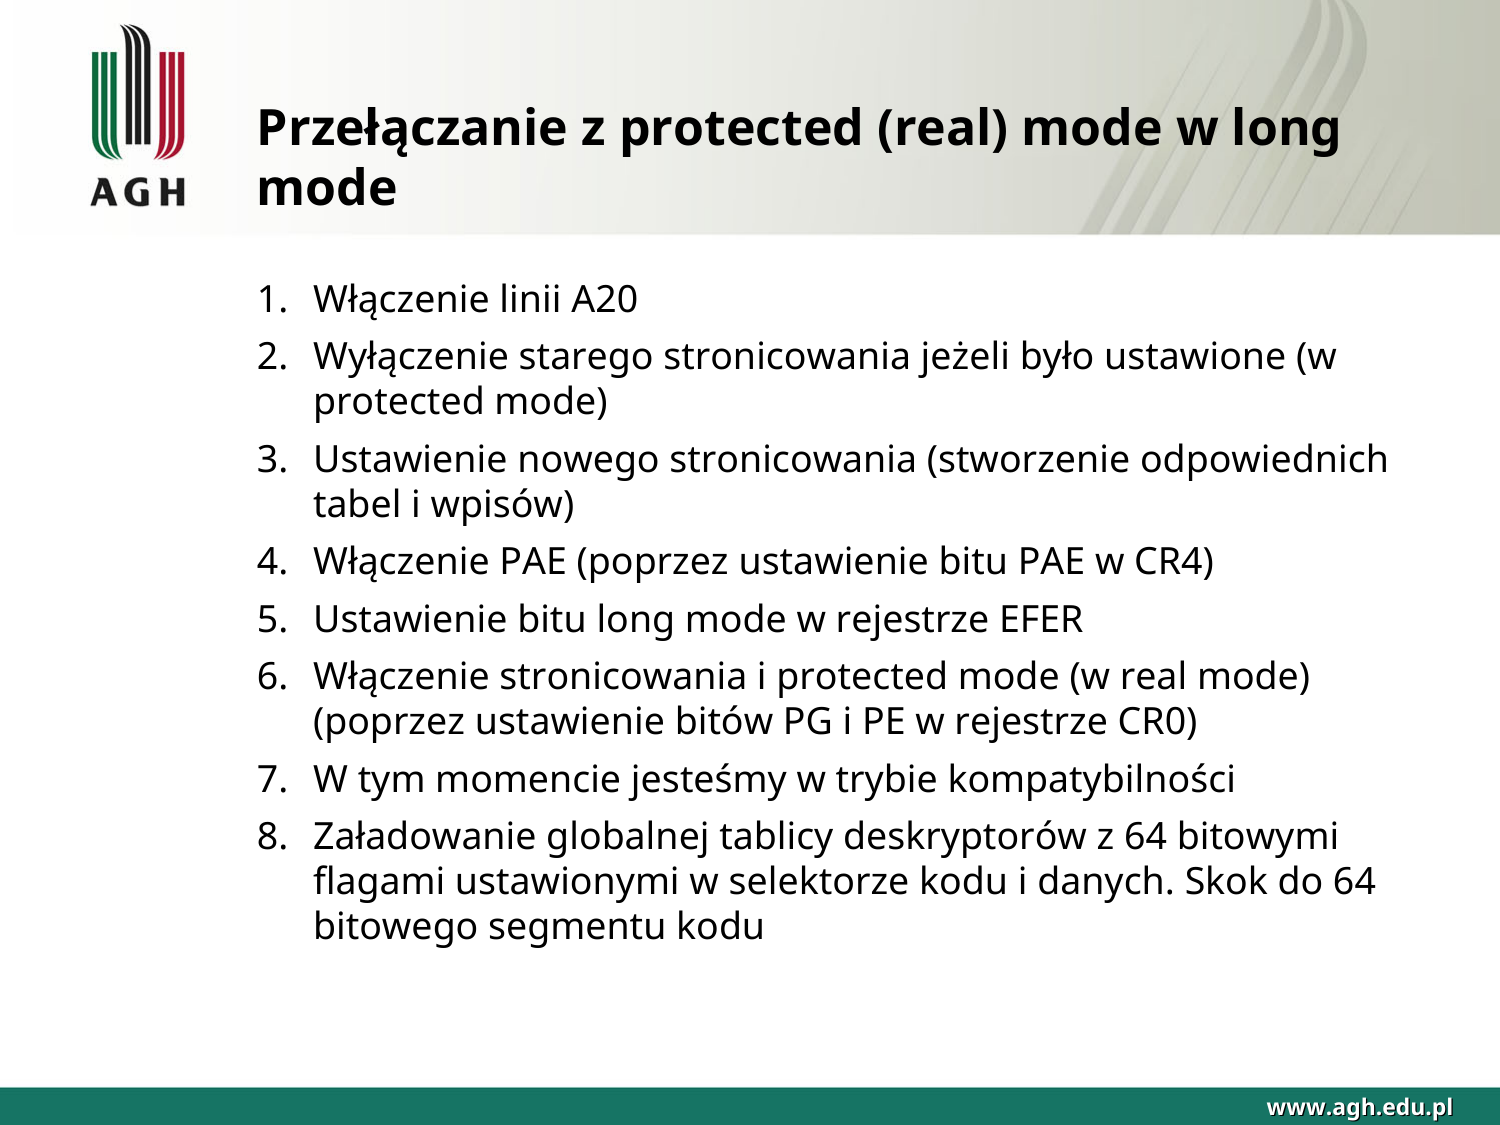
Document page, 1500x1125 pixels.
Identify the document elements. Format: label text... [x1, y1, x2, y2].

title Przełączanie z protected (real) mode w long mode [242, 78, 1425, 233]
list Włączenie linii A20 Wyłączenie starego stronicowania jeżeli było ustawione (w protected mode) Ustawienie nowego stronicowania (stworzenie odpowiednich tabel i wpisów) Włączenie PAE (poprzez ustawienie bitu PAE w CR4) Ustawienie bitu long mode w rejestrze EFER Włączenie stronicowania i protected mode (w real mode) (poprzez ustawienie bitów PG i PE w rejestrze CR0) W tym momencie jesteśmy w trybie kompatybilności Załadowanie globalnej tablicy deskryptorów z 64 bitowymi flagami ustawionymi w selektorze kodu i danych. Skok do 64 bitowego segmentu kodu [242, 267, 1425, 1005]
text_box www.agh.edu.pl [1251, 1084, 1500, 1125]
picture [0, 0, 1500, 1125]
